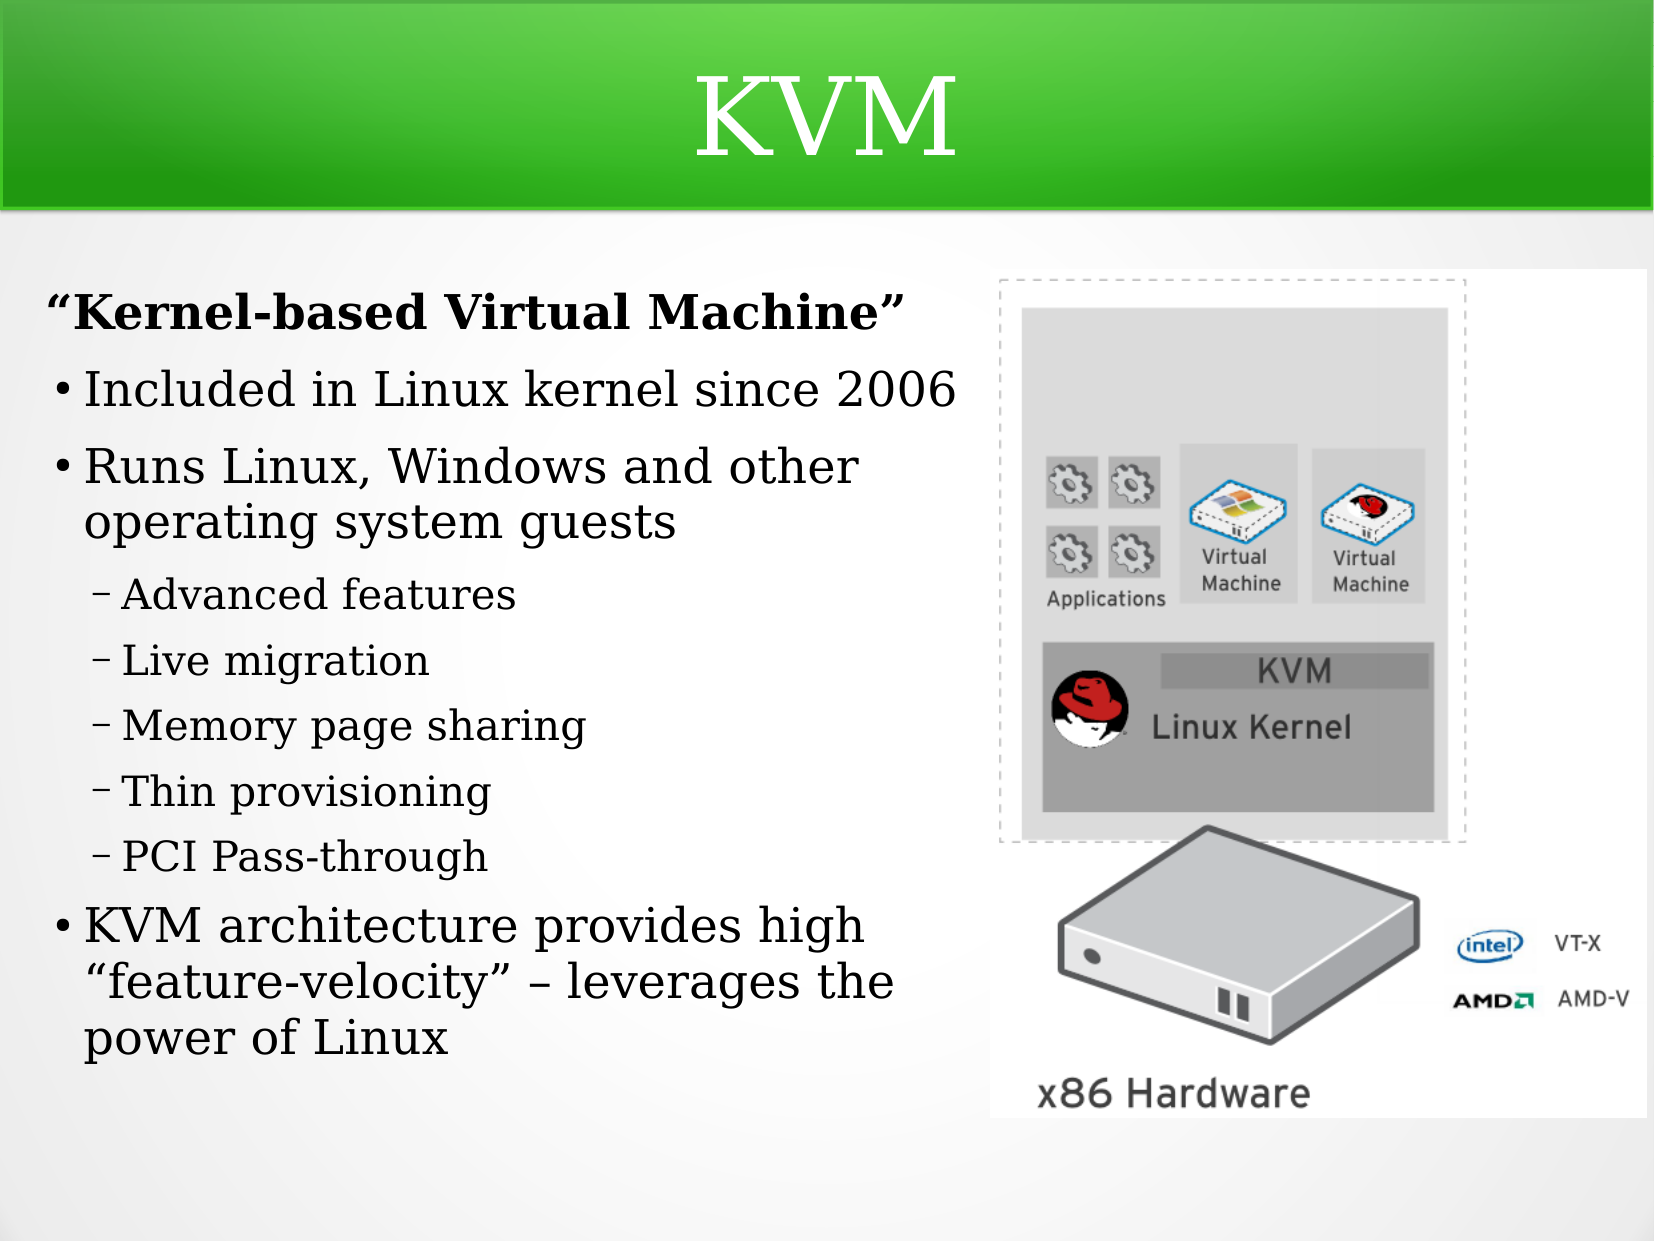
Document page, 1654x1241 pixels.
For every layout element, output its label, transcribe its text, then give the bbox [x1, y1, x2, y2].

list “Kernel-based Virtual Machine” Included in Linux kernel since 2006 Runs Linux, Windows and other operating system guests Advanced features Live migration Memory page sharing Thin provisioning PCI Pass-through KVM architecture provides high “feature-velocity” – leverages the power of Linux [45, 284, 976, 1126]
picture [990, 269, 1647, 1118]
title KVM [82, 47, 1571, 189]
